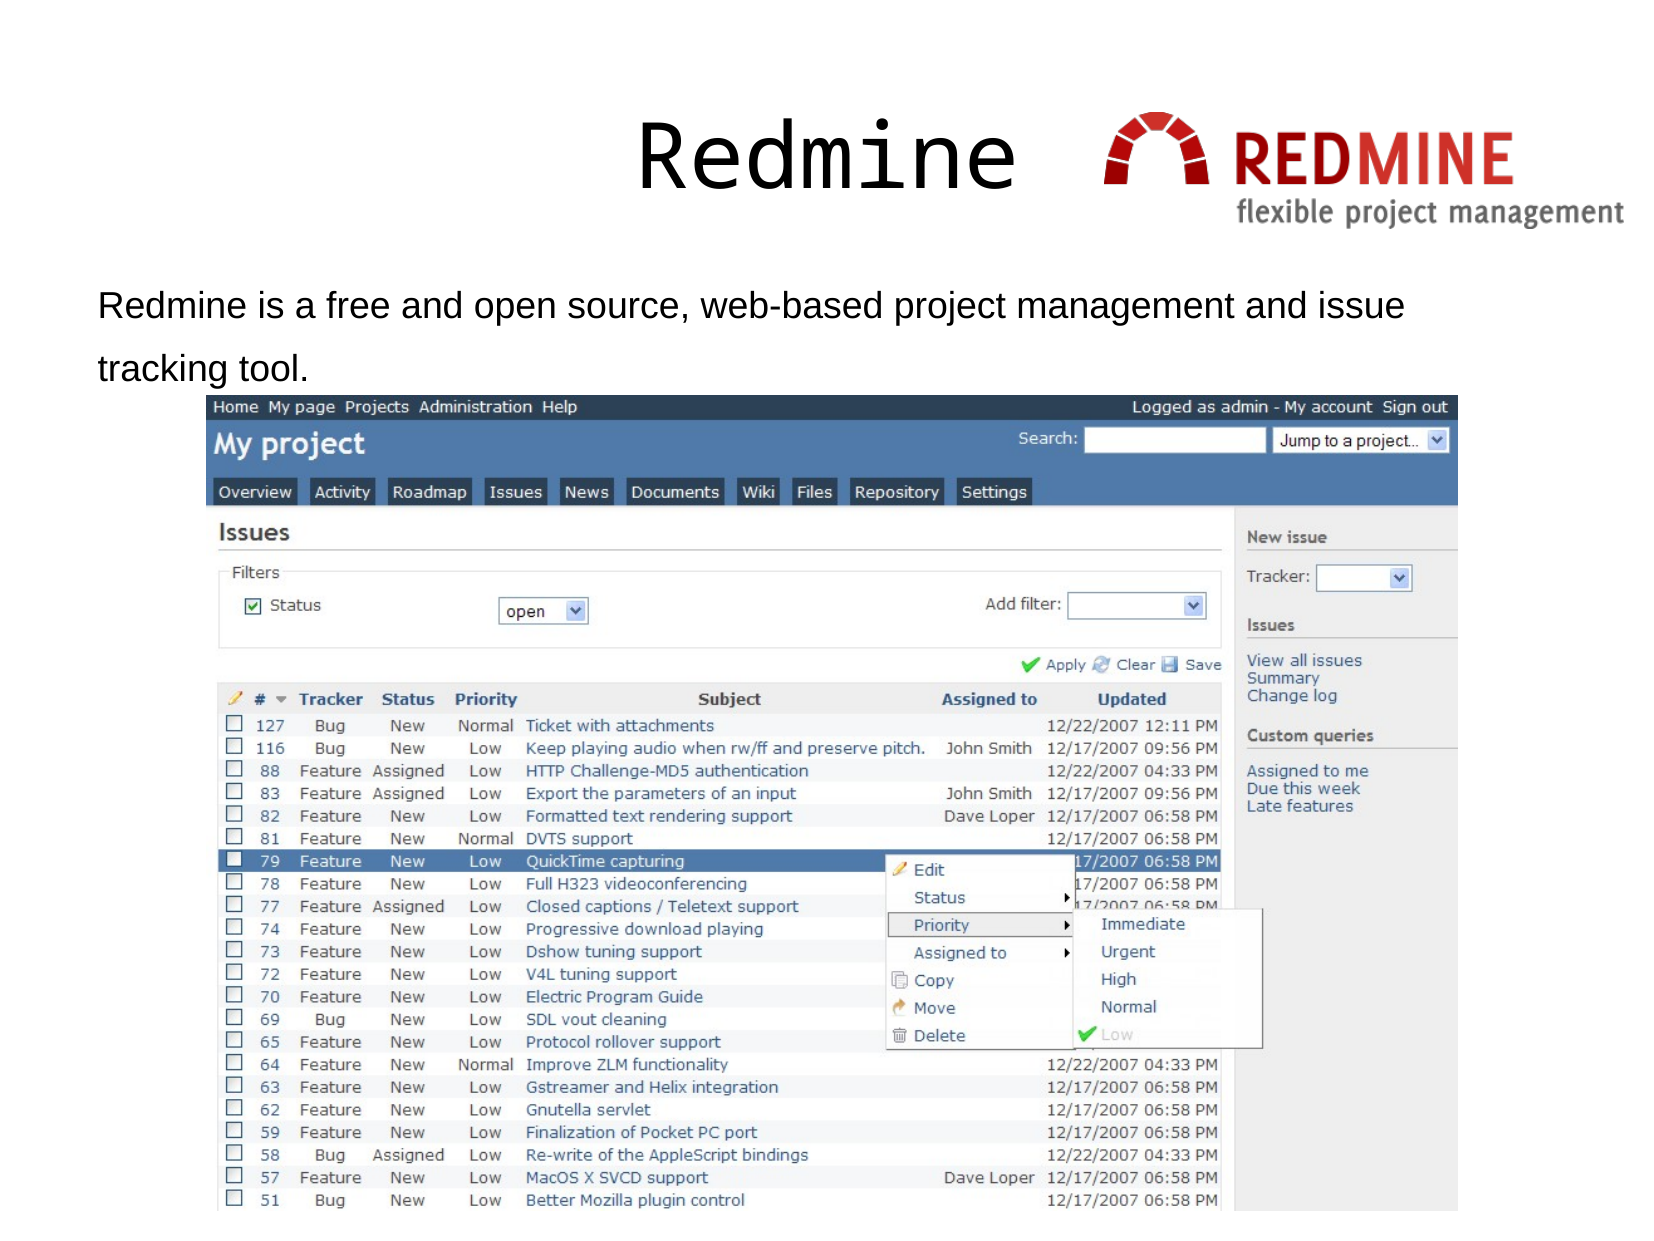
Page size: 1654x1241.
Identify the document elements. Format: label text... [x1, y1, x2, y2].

text_box Redmine is a free and open source, web-based project management and issue tracking tool. [82, 256, 1560, 398]
title Redmine [82, 49, 1571, 257]
picture [1104, 112, 1624, 229]
picture [206, 395, 1458, 1211]
